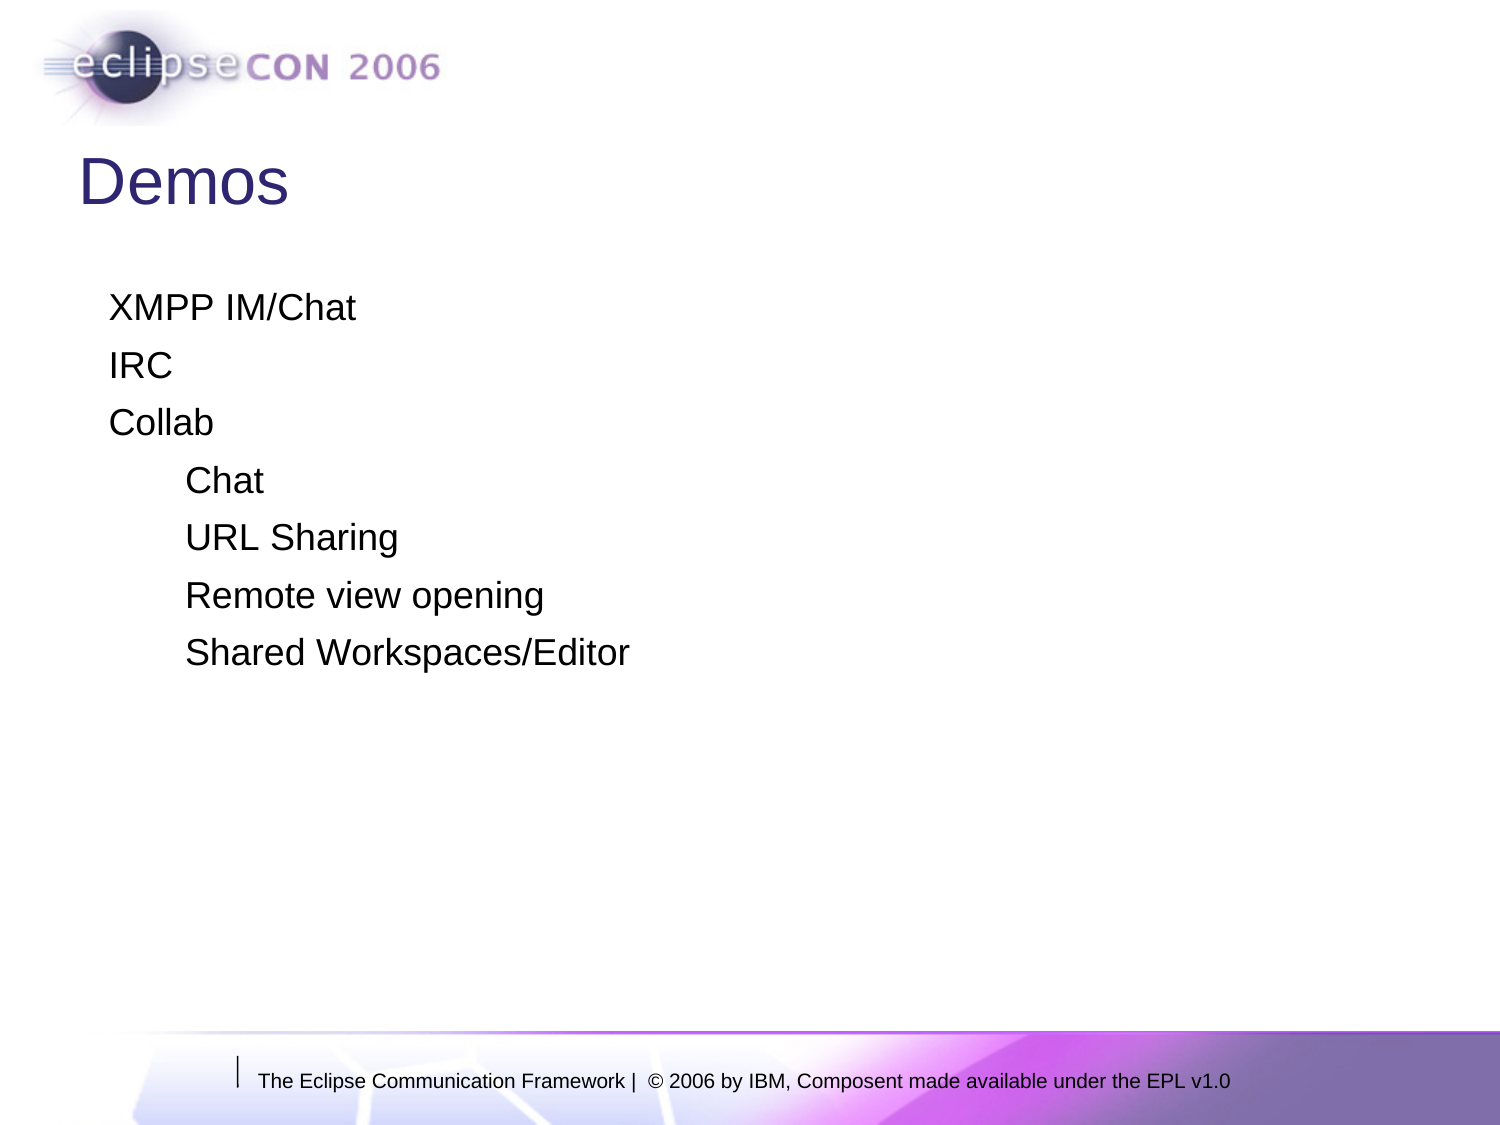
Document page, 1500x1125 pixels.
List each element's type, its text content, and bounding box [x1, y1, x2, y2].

picture [31, 10, 1040, 126]
picture [0, 1031, 1500, 1125]
title Demos [78, 148, 1432, 224]
list XMPP IM/Chat IRC Collab Chat URL Sharing Remote view opening Shared Workspaces/Editor [108, 291, 1378, 932]
